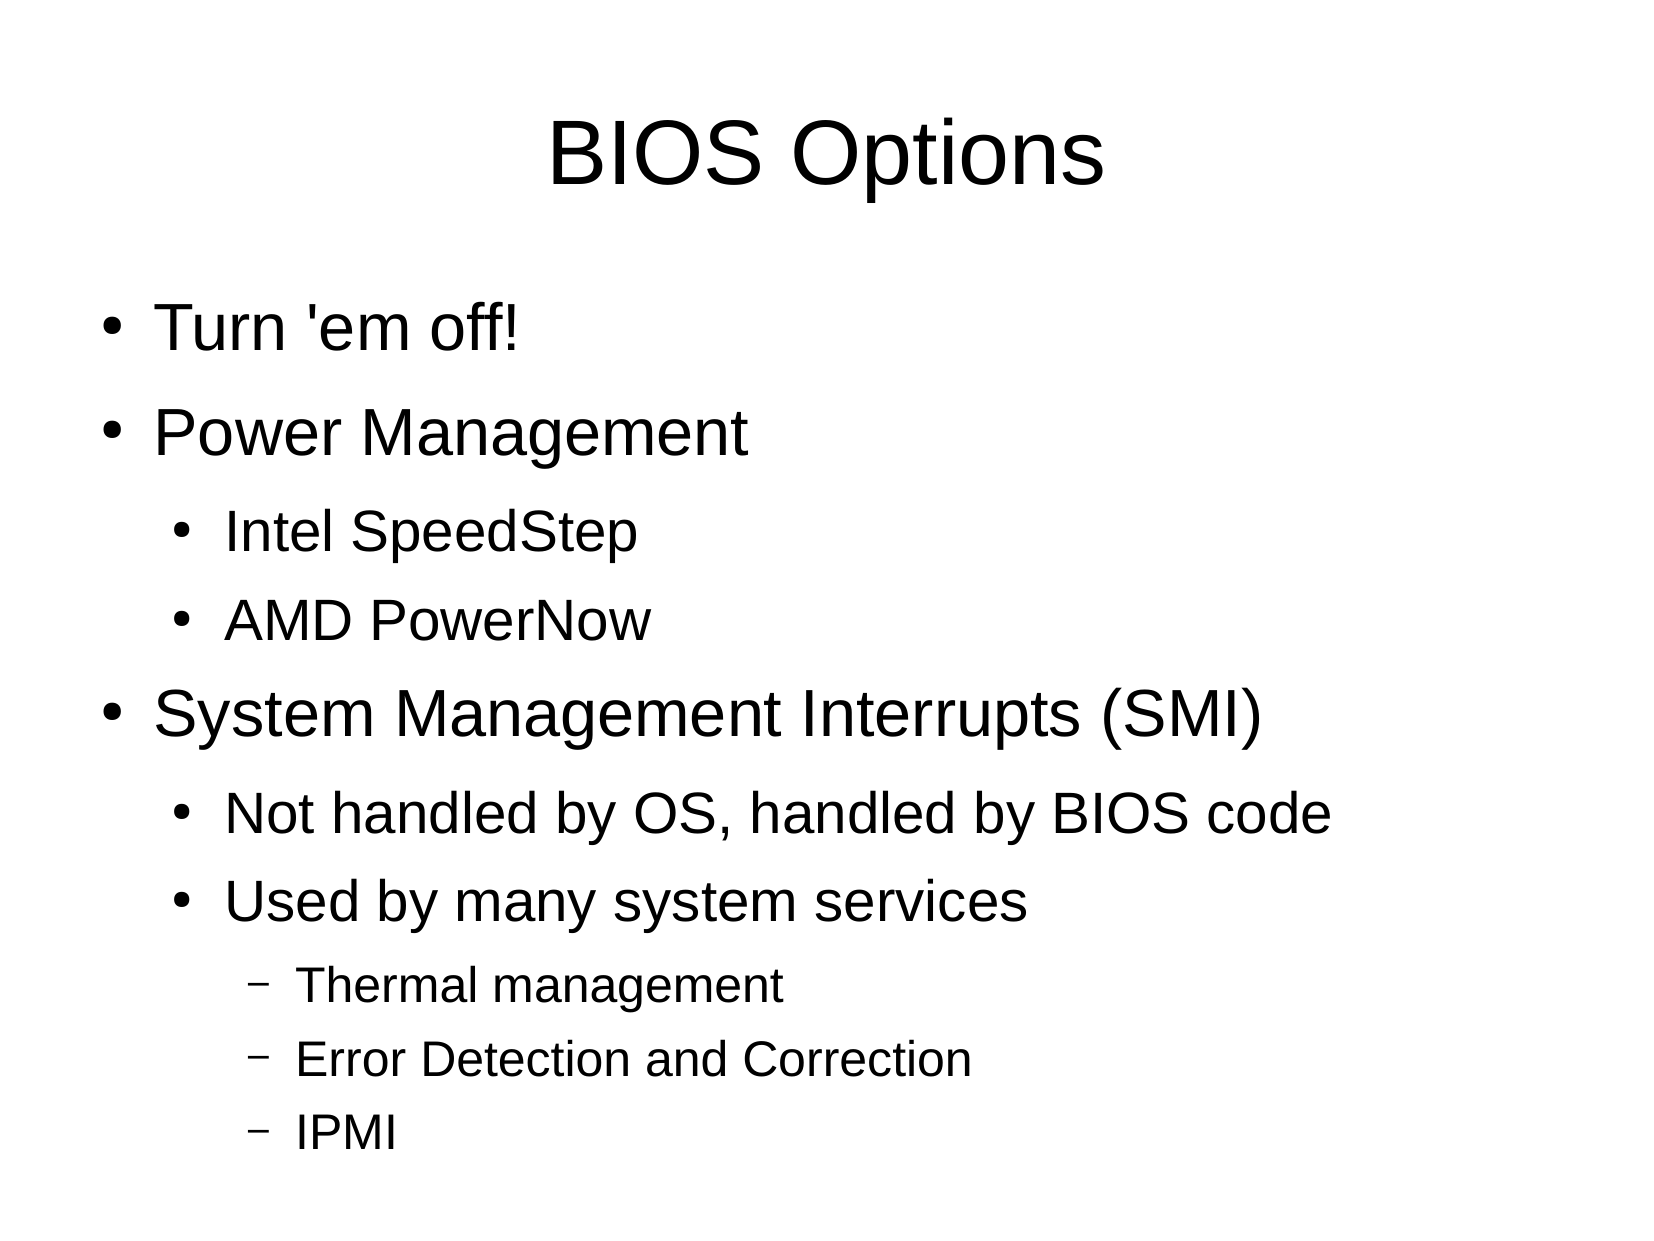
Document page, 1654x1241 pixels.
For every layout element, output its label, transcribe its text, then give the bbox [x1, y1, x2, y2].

list Turn 'em off! Power Management Intel SpeedStep AMD PowerNow System Management Interrupts (SMI) Not handled by OS, handled by BIOS code Used by many system services Thermal management Error Detection and Correction IPMI [82, 290, 1571, 1161]
title BIOS Options [82, 56, 1571, 250]
